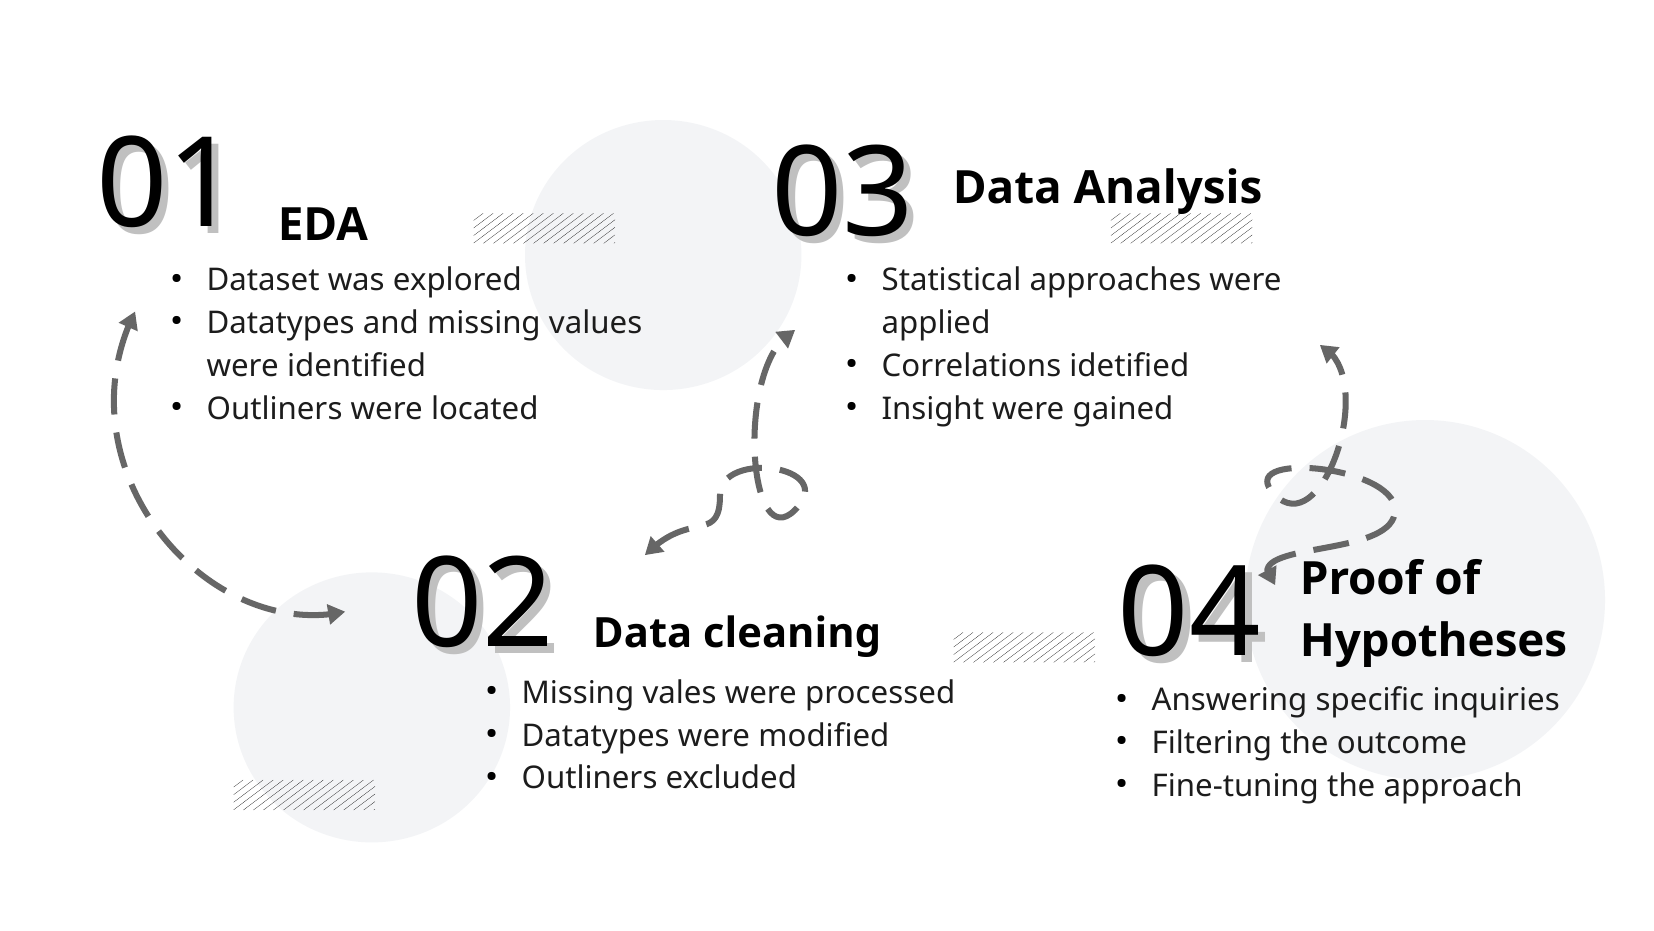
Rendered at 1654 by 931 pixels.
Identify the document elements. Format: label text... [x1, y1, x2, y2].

text_box 01 [81, 85, 262, 271]
text_box Answering specific inquiries Filtering the outcome Fine-tuning the approach [1101, 670, 1627, 856]
text_box Proof of Hypotheses [1284, 537, 1654, 678]
text_box 03 [756, 94, 937, 281]
text_box Statistical approaches were applied Correlations idetified Insight were gained [831, 250, 1357, 436]
text_box Dataset was explored Datatypes and missing values were identified Outliners were located [156, 250, 682, 436]
text_box Data Analysis [938, 147, 1329, 231]
text_box 04 [1103, 514, 1284, 701]
text_box EDA [263, 184, 473, 262]
text_box Missing vales were processed Datatypes were modified Outliners excluded [471, 662, 997, 827]
text_box 02 [396, 505, 577, 691]
text_box Data cleaning [578, 595, 916, 667]
